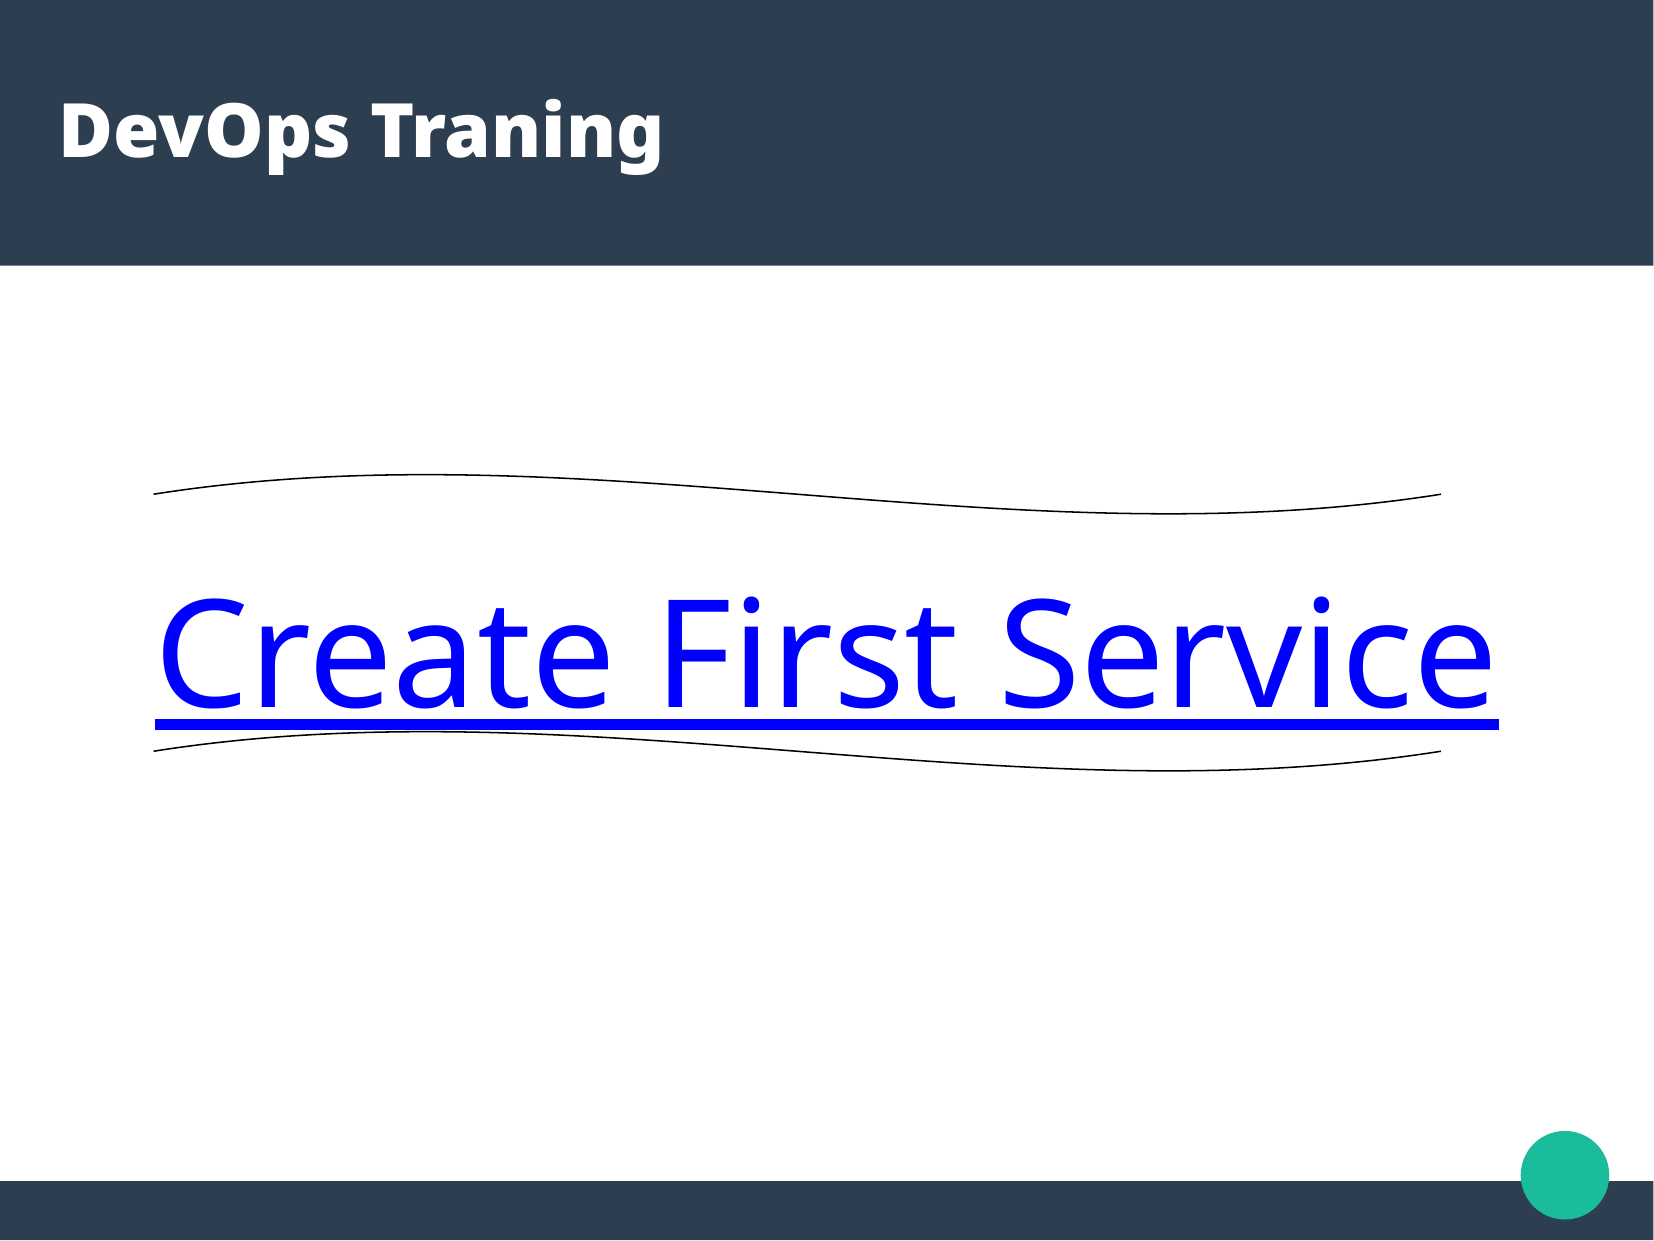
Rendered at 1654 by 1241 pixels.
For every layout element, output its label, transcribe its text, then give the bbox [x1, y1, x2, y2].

subtitle Create First Service [82, 290, 1571, 1010]
title DevOps Traning [59, 49, 1595, 207]
